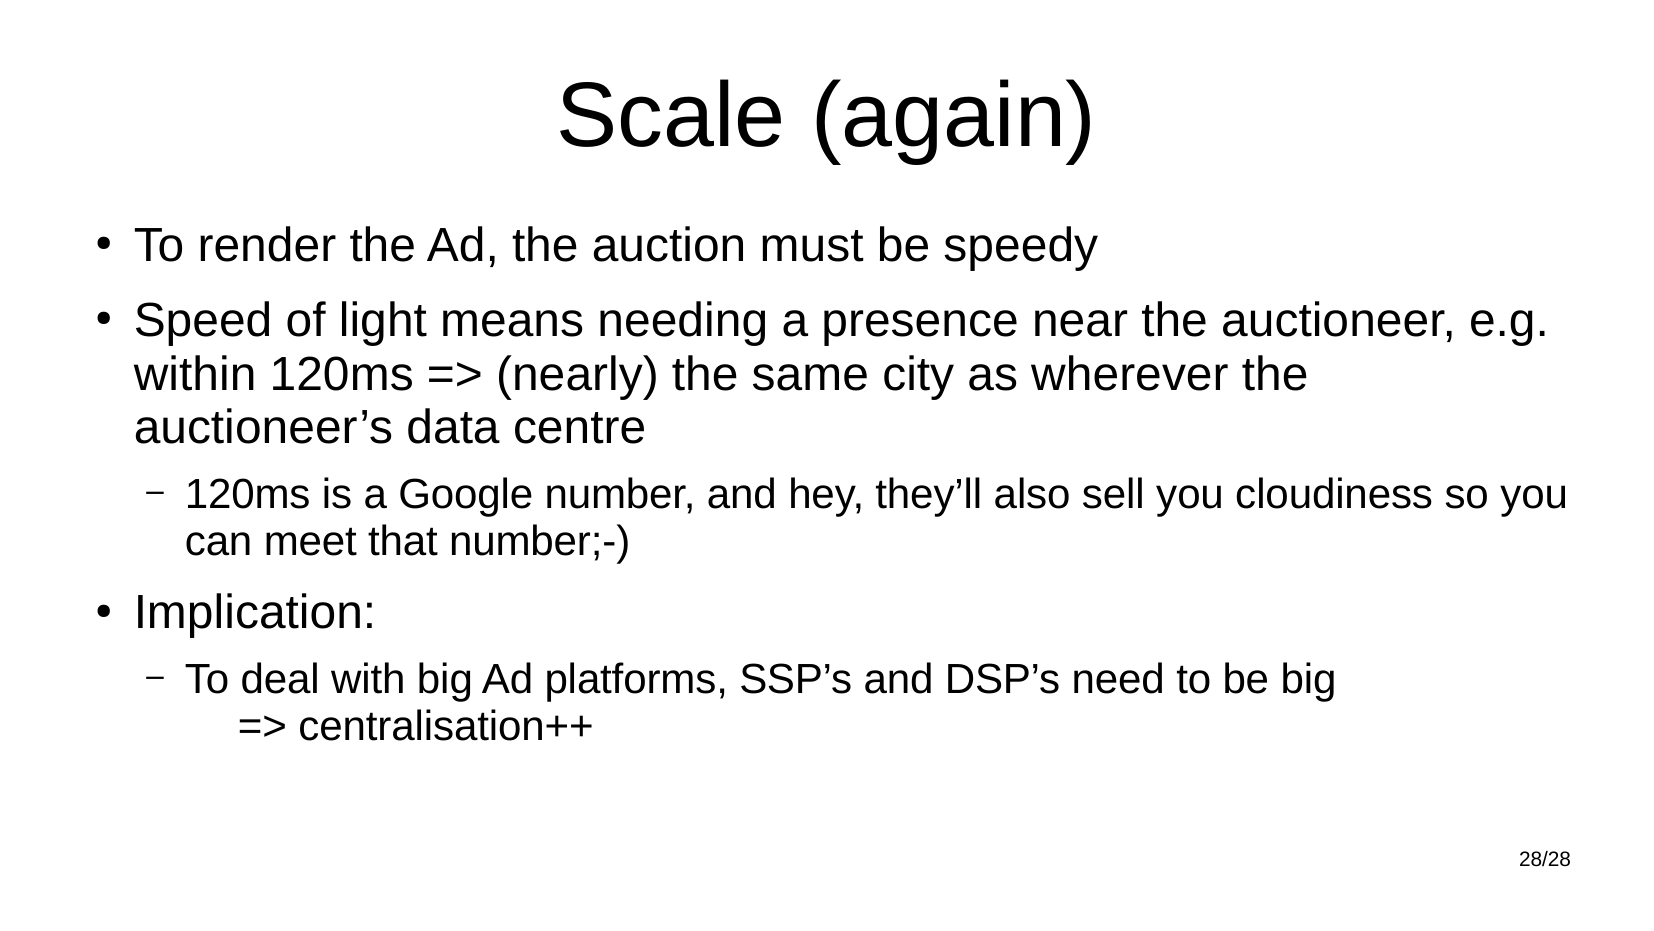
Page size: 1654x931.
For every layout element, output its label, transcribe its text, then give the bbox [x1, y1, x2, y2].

title Scale (again) [82, 37, 1571, 193]
list To render the Ad, the auction must be speedy Speed of light means needing a presence near the auctioneer, e.g. within 120ms => (nearly) the same city as wherever the auctioneer’s data centre 120ms is a Google number, and hey, they’ll also sell you cloudiness so you can meet that number;-) Implication: To deal with big Ad platforms, SSP’s and DSP’s need to be big => centralisation++ [82, 217, 1571, 758]
